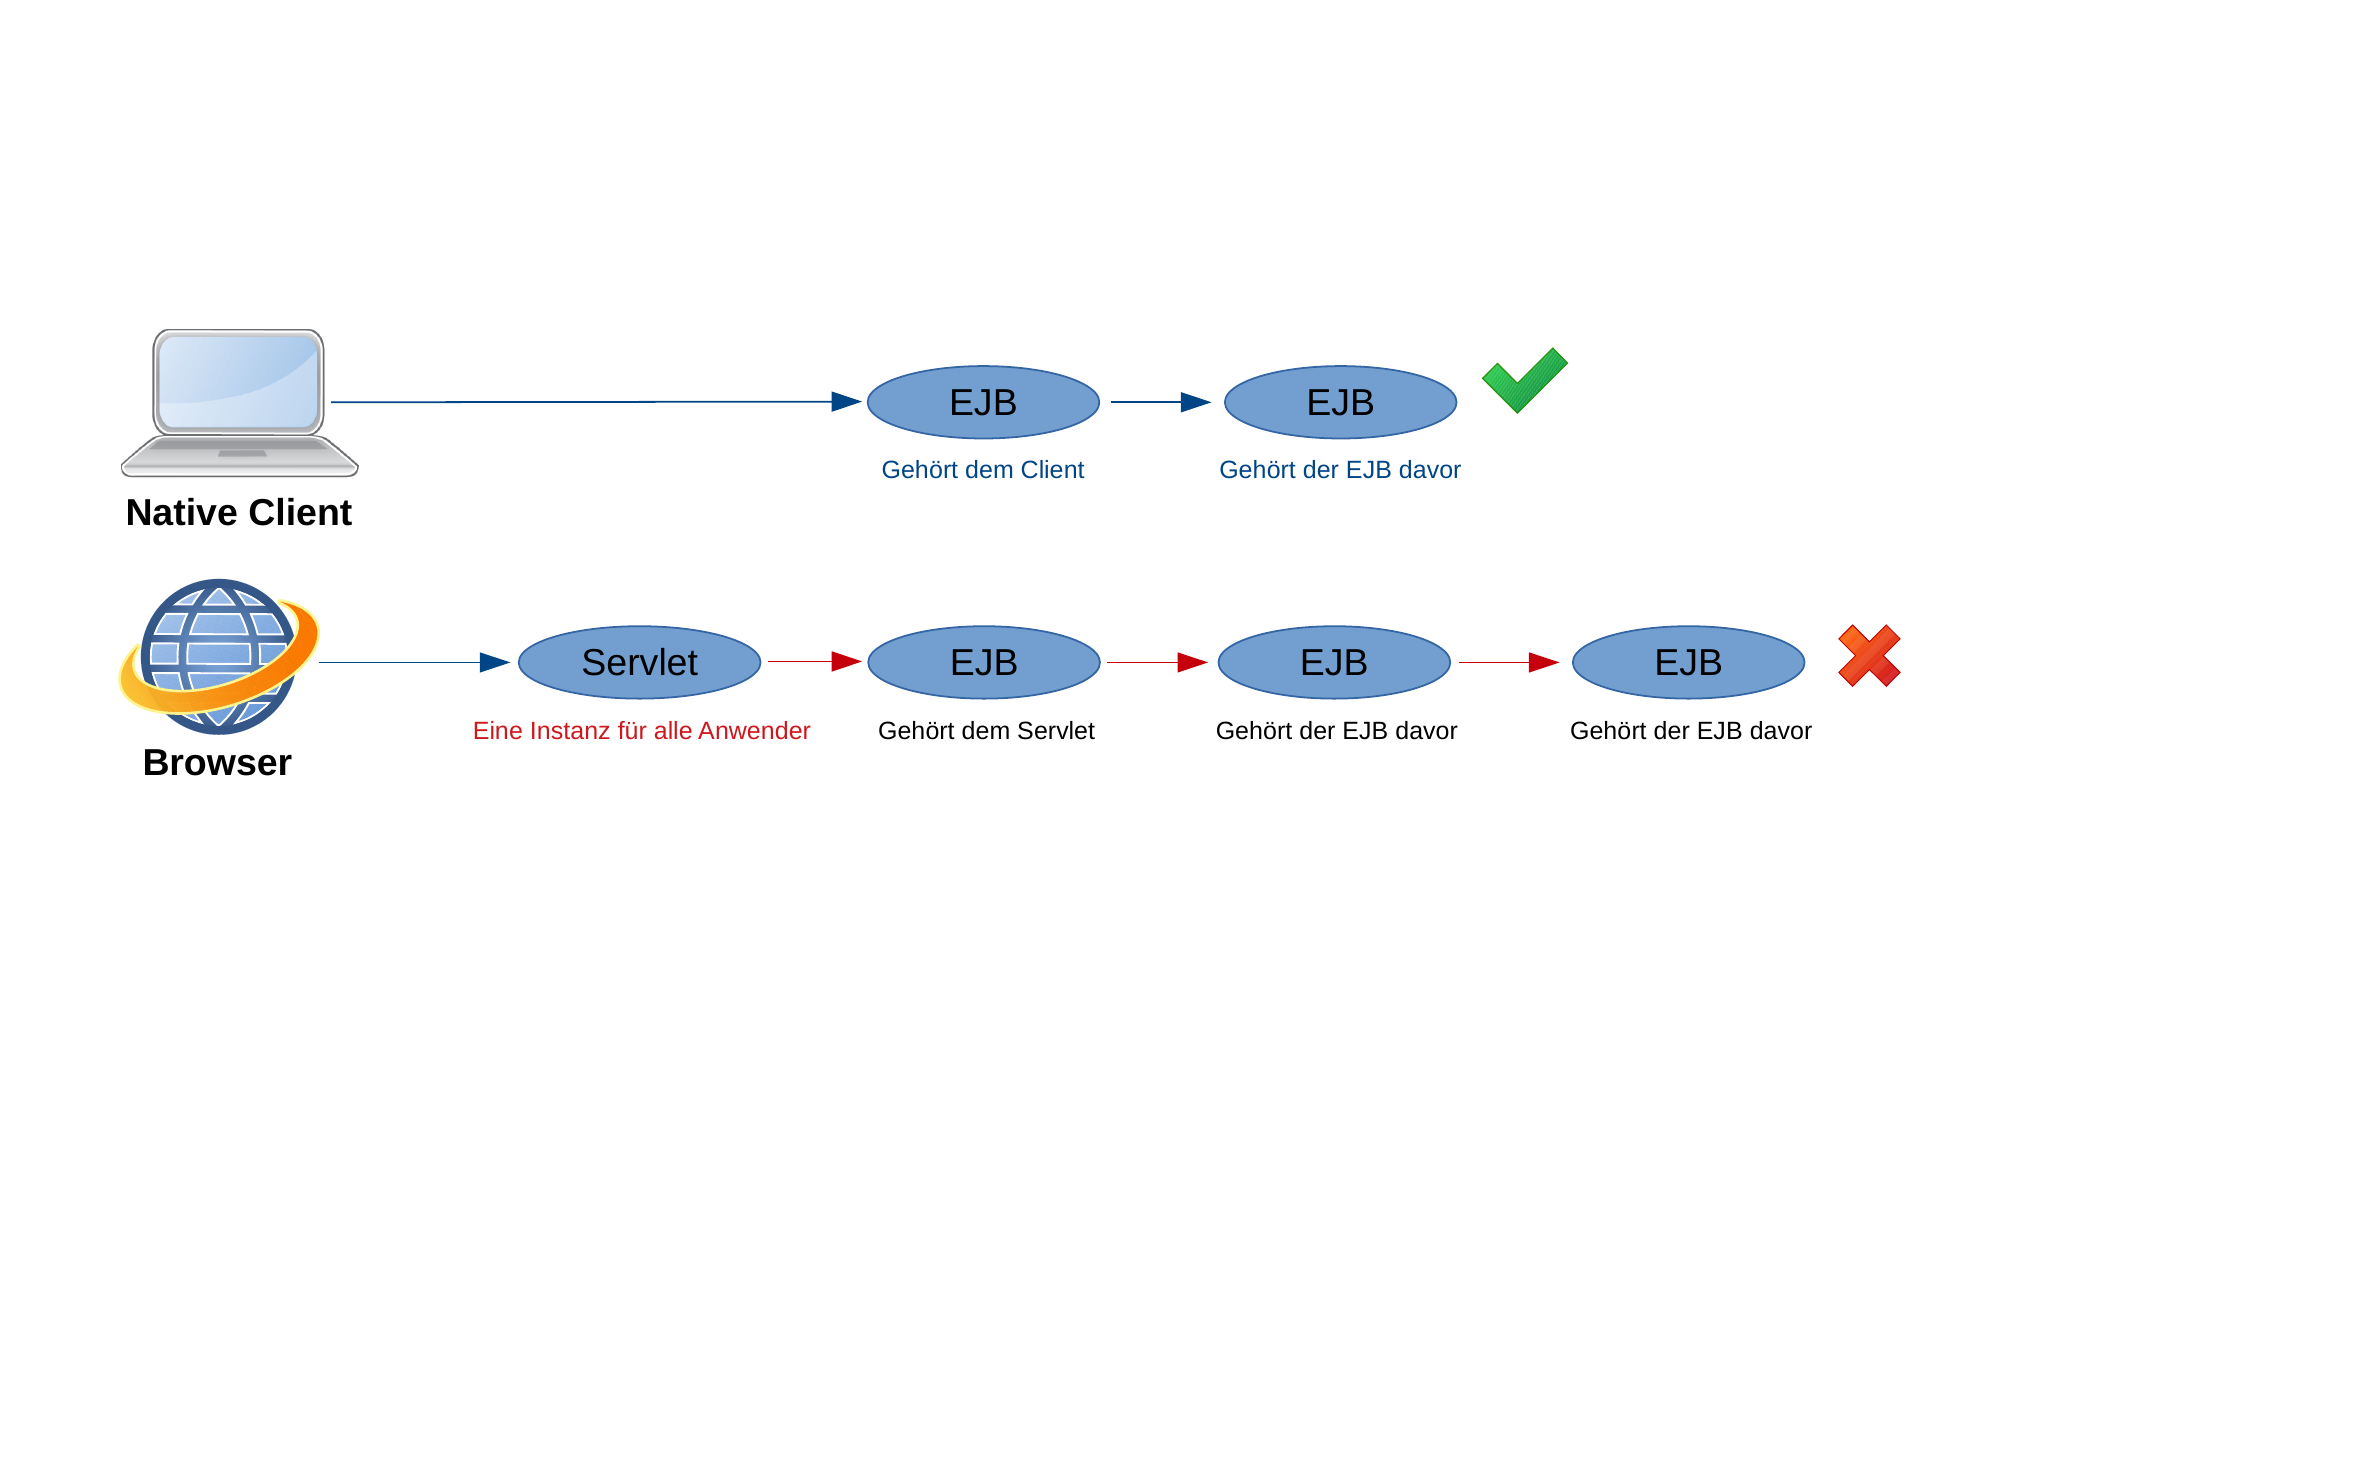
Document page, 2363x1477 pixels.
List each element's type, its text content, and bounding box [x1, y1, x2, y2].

picture [110, 318, 369, 488]
text_box Gehört dem Servlet [863, 708, 1111, 752]
text_box EJB [868, 626, 1100, 699]
text_box EJB [1224, 366, 1457, 439]
text_box EJB [1218, 626, 1451, 699]
text_box Servlet [518, 626, 761, 699]
picture [1465, 318, 1584, 438]
text_box Native Client [110, 484, 368, 542]
text_box Gehört der EJB davor [1204, 448, 1477, 492]
text_box Eine Instanz für alle Anwender [458, 708, 827, 752]
text_box Gehört dem Client [866, 448, 1101, 492]
text_box Browser [127, 734, 308, 791]
text_box Gehört der EJB davor [1555, 708, 1828, 752]
text_box EJB [1572, 626, 1805, 699]
text_box Gehört der EJB davor [1201, 708, 1474, 752]
text_box EJB [867, 366, 1100, 439]
picture [112, 543, 327, 758]
picture [1815, 602, 1923, 709]
